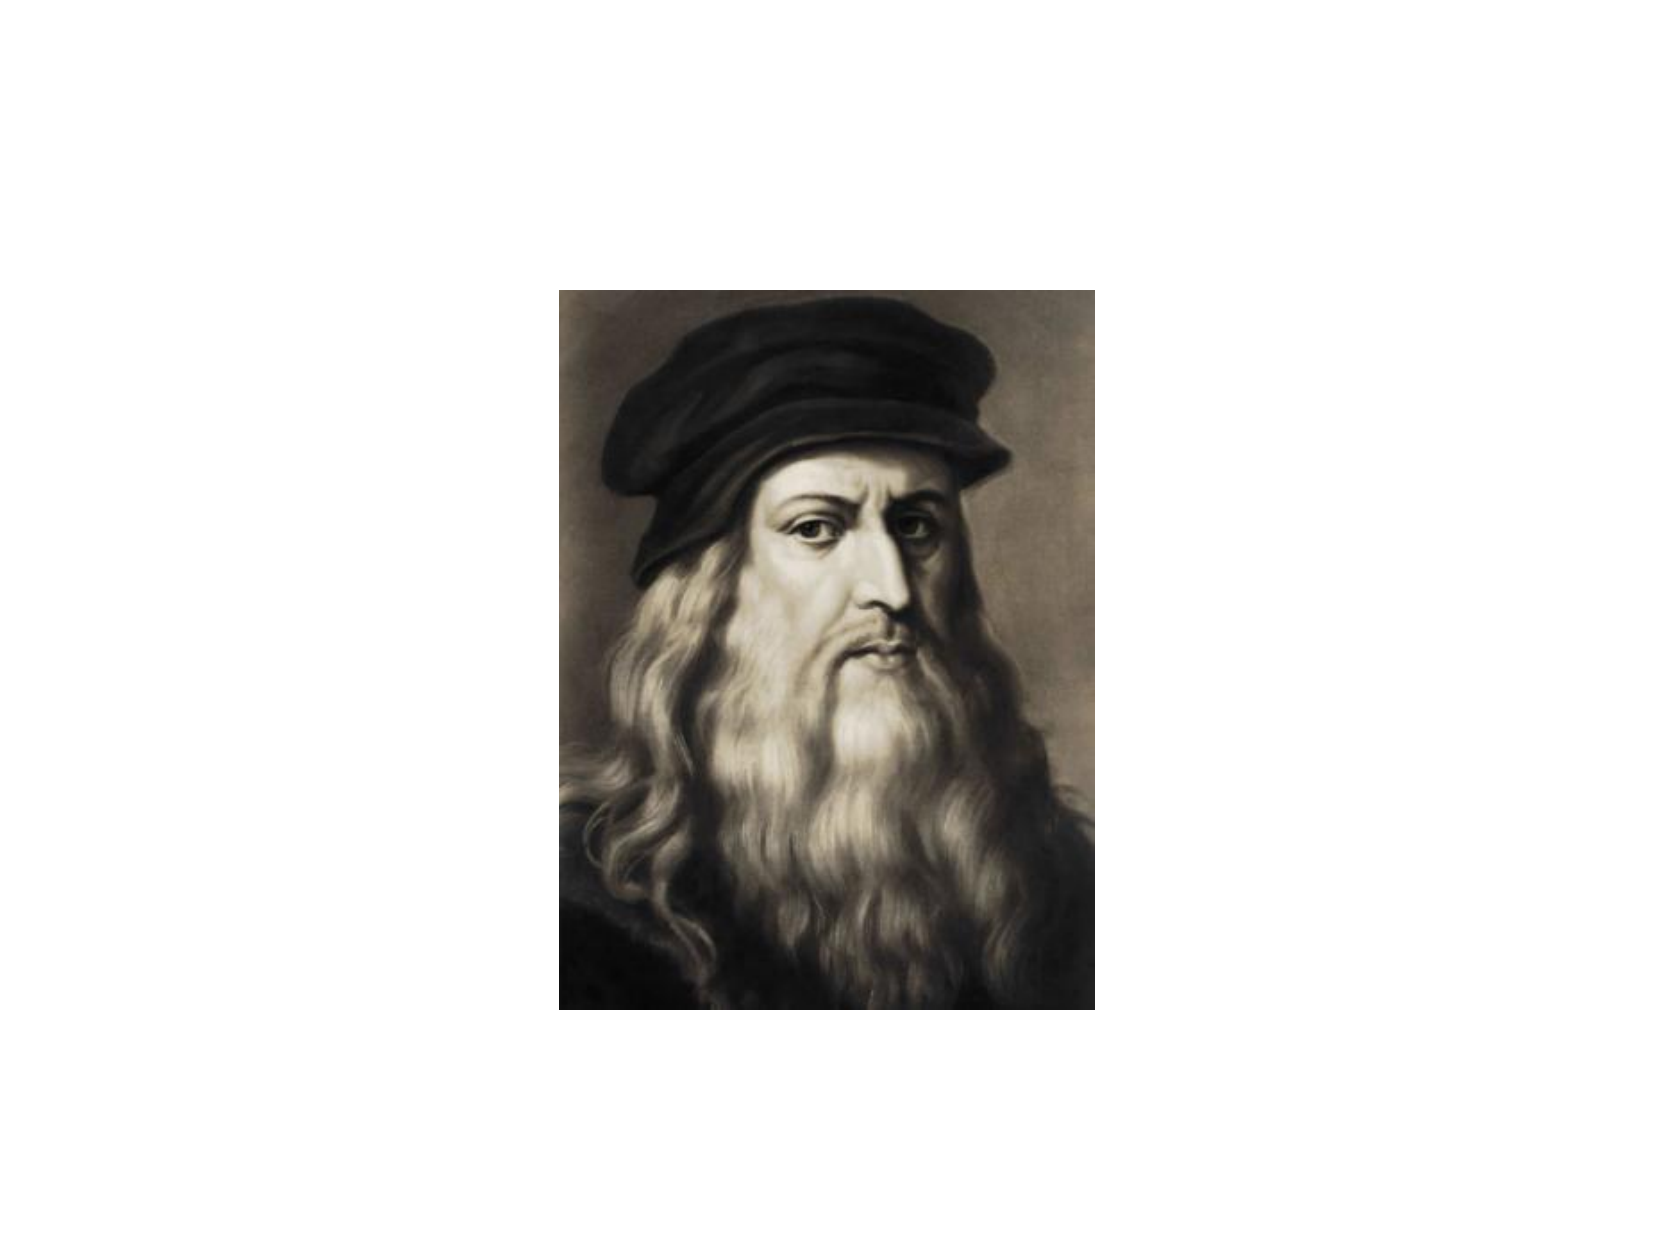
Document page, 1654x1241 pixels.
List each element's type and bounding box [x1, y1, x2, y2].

picture [559, 290, 1095, 1010]
text_box [570, 511, 848, 582]
